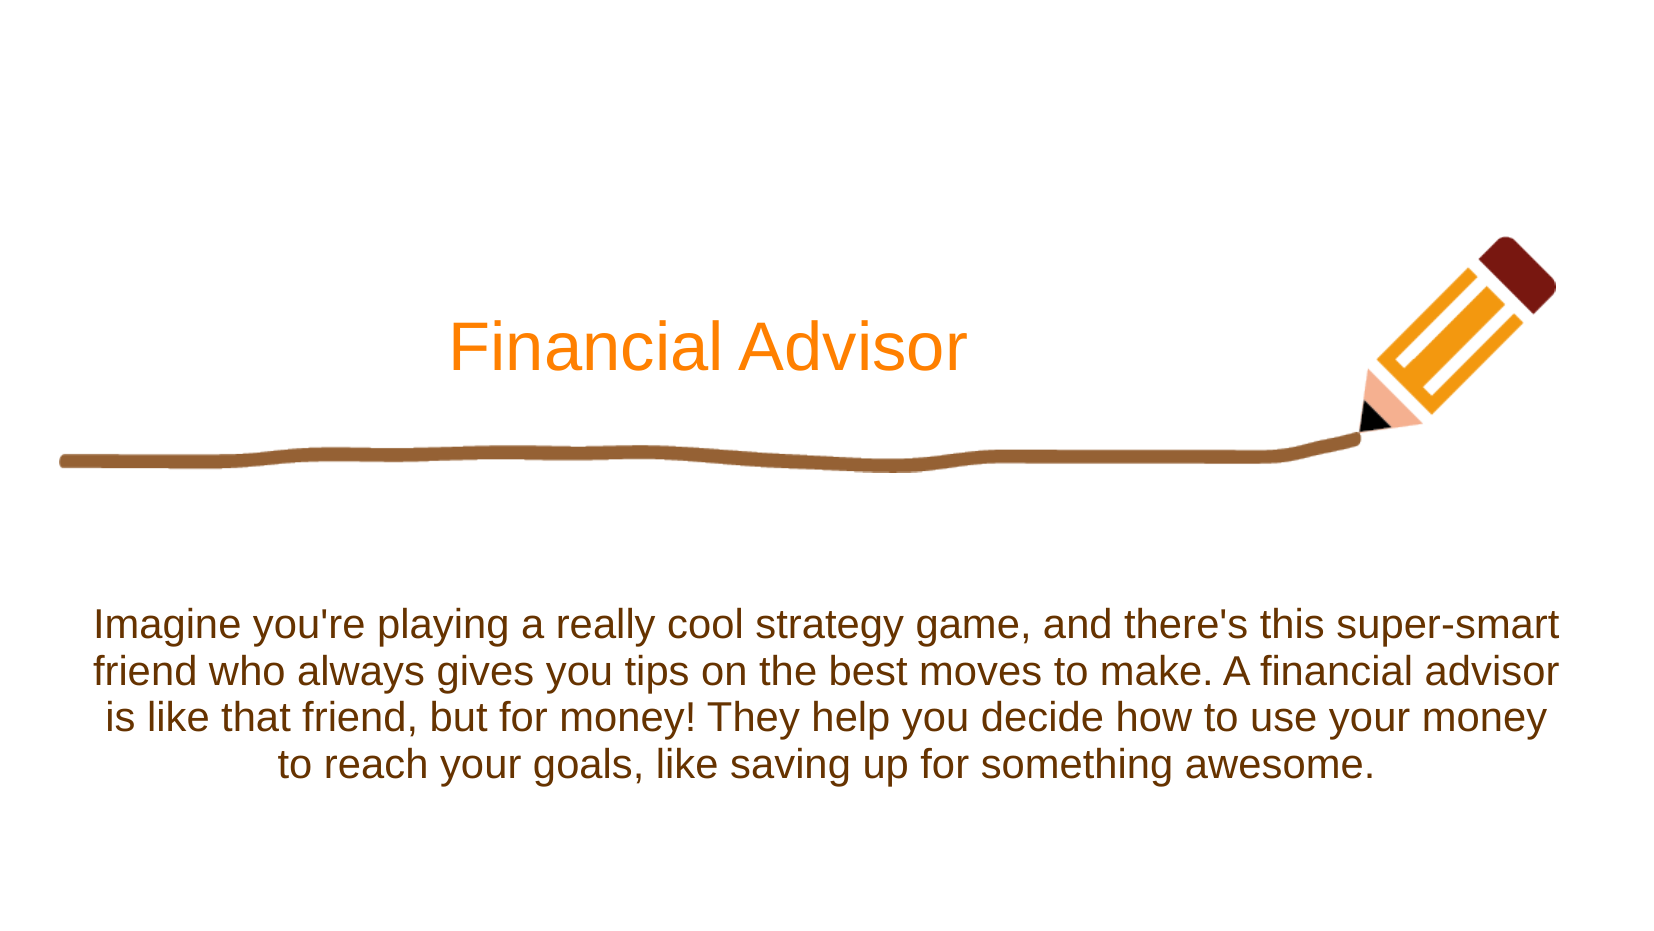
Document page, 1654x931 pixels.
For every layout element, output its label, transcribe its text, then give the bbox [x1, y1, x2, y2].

title Financial Advisor [88, 265, 1329, 429]
picture [59, 236, 1556, 473]
subtitle Imagine you're playing a really cool strategy game, and there's this super-smart friend who always gives you tips on the best moves to make. A financial advisor is like that friend, but for money! They help you decide how to use your money to reach your goals, like saving up for something awesome. [88, 501, 1565, 886]
